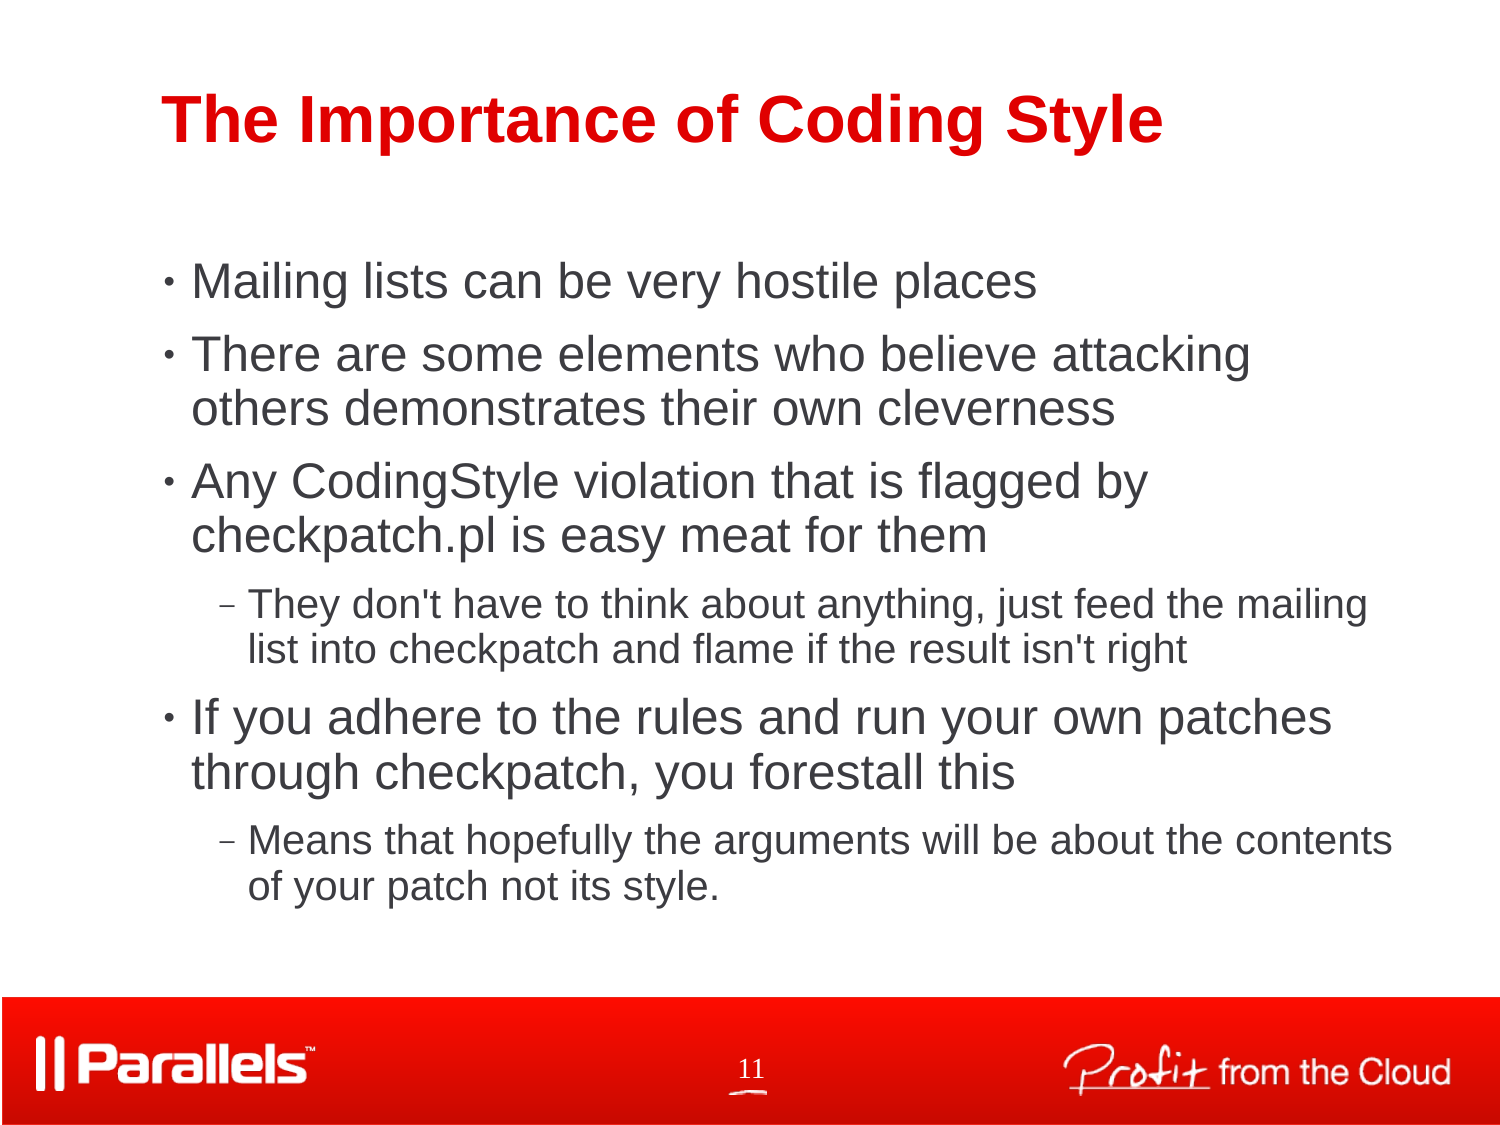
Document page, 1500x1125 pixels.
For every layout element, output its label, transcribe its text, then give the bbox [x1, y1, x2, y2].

title The Importance of Coding Style [161, 41, 1383, 205]
picture [36, 1034, 318, 1091]
picture [727, 1090, 767, 1095]
picture [1049, 1033, 1465, 1096]
list Mailing lists can be very hostile places There are some elements who believe attacking others demonstrates their own cleverness Any CodingStyle violation that is flagged by checkpatch.pl is easy meat for them They don't have to think about anything, just feed the mailing list into checkpatch and flame if the result isn't right If you adhere to the rules and run your own patches through checkpatch, you forestall this Means that hopefully the arguments will be about the contents of your patch not its style. [163, 254, 1404, 998]
